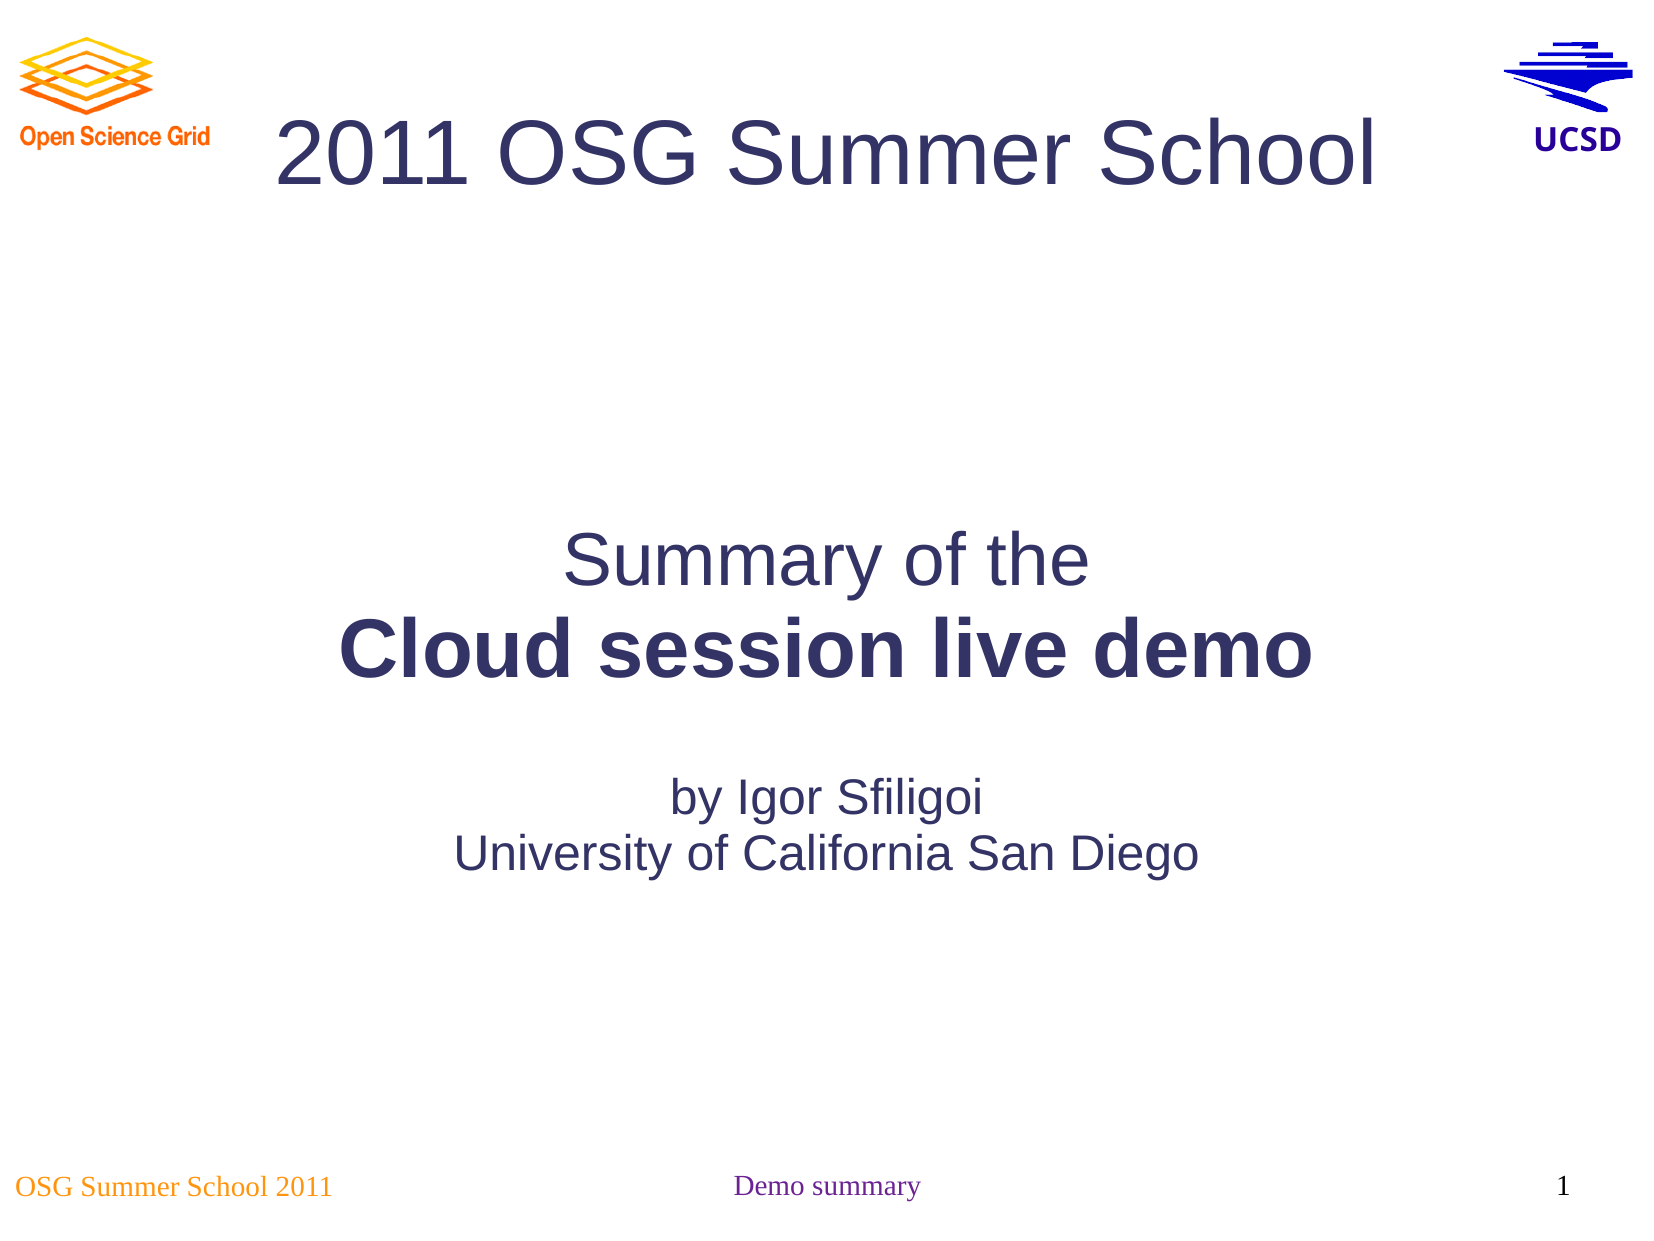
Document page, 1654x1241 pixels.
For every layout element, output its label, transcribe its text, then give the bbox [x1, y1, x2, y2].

picture [0, 14, 229, 167]
picture [1495, 42, 1637, 118]
subtitle Summary of the Cloud session live demo by Igor Sfiligoi University of California San Diego [82, 290, 1571, 1109]
title 2011 OSG Summer School [82, 49, 1571, 257]
